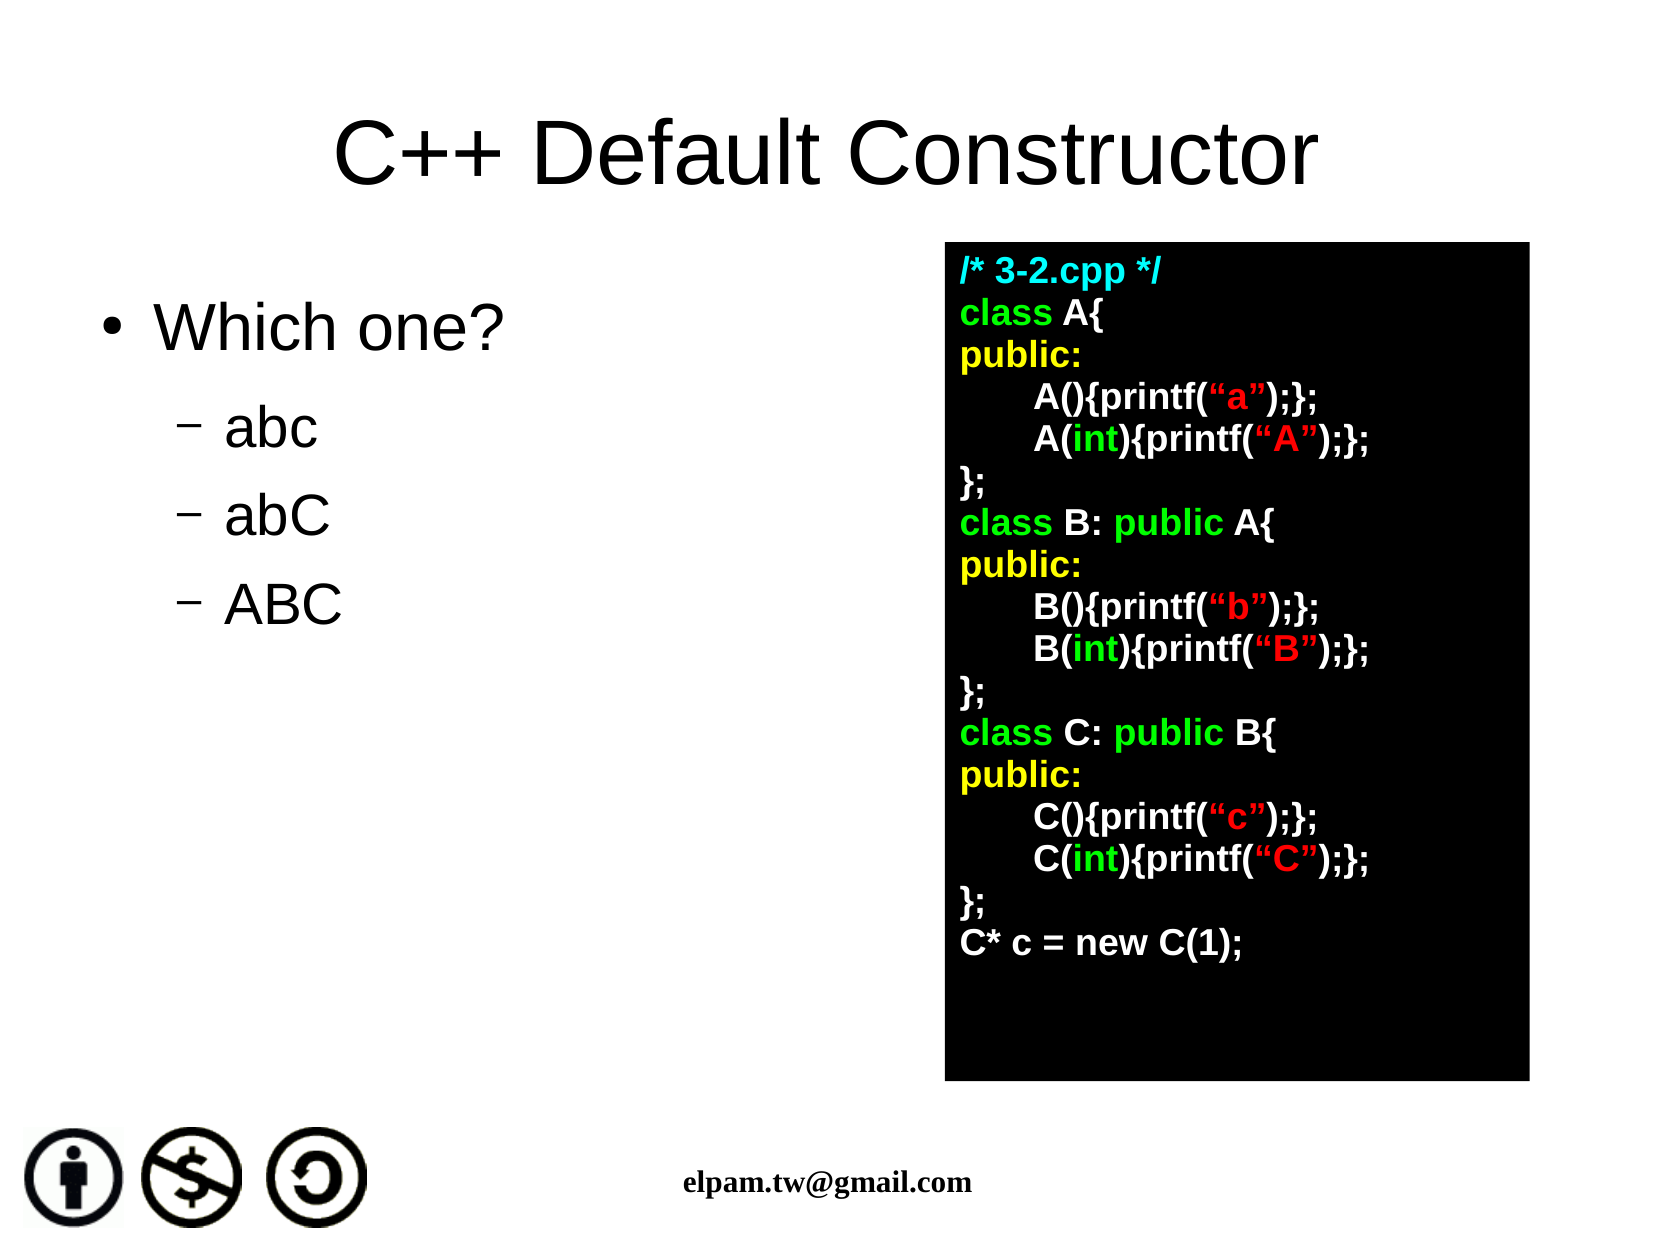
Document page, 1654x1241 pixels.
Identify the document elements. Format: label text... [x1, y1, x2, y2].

picture [23, 1127, 124, 1228]
title C++ Default Constructor [82, 56, 1571, 250]
picture [141, 1127, 242, 1228]
picture [266, 1127, 367, 1228]
list Which one? abc abC ABC [82, 290, 1571, 1094]
text_box /* 3-2.cpp */ class A{ public: A(){printf(“a”);}; A(int){printf(“A”);}; }; class B: public A{ public: B(){printf(“b”);}; B(int){printf(“B”);}; }; class C: public B{ public: C(){printf(“c”);}; C(int){printf(“C”);}; }; C* c = new C(1); [944, 242, 1530, 1082]
